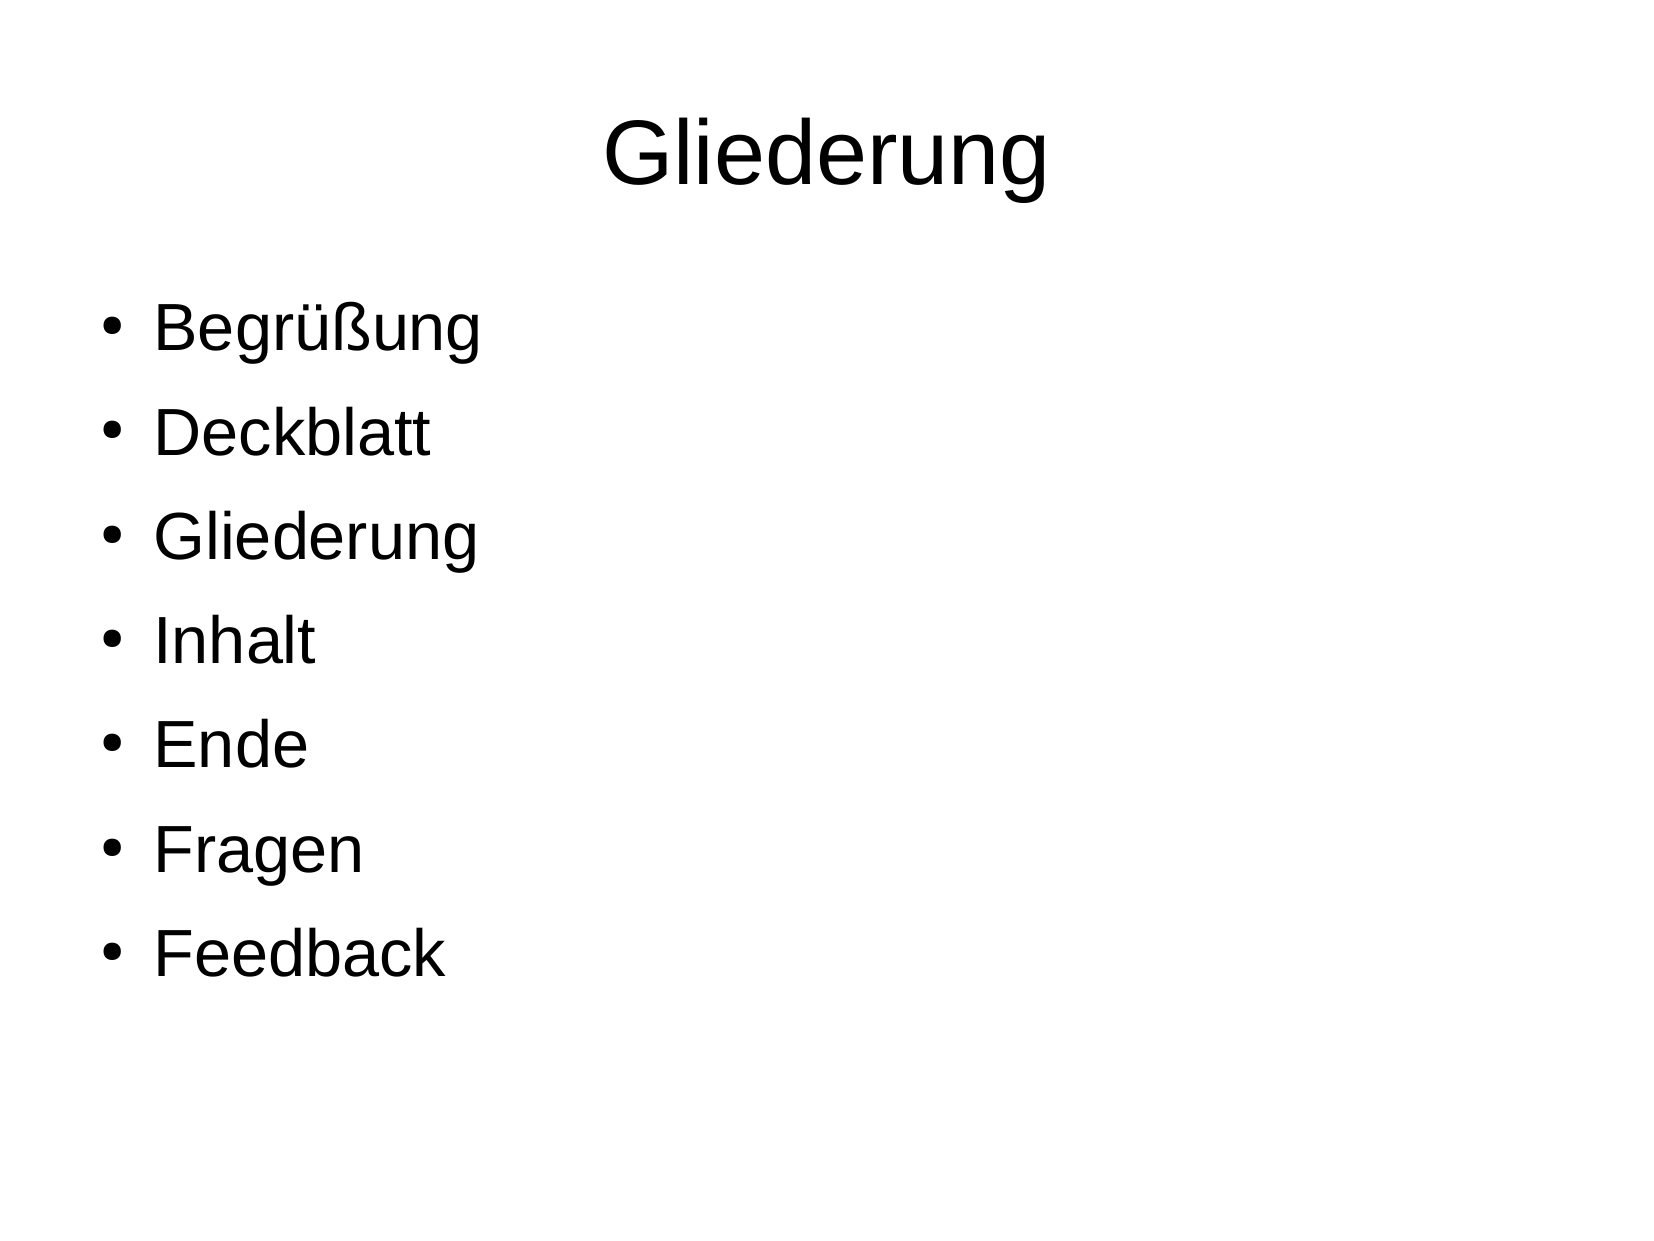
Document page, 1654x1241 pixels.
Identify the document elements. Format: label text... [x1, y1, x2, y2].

title Gliederung [82, 49, 1571, 257]
list Begrüßung Deckblatt Gliederung Inhalt Ende Fragen Feedback [82, 290, 1571, 1010]
